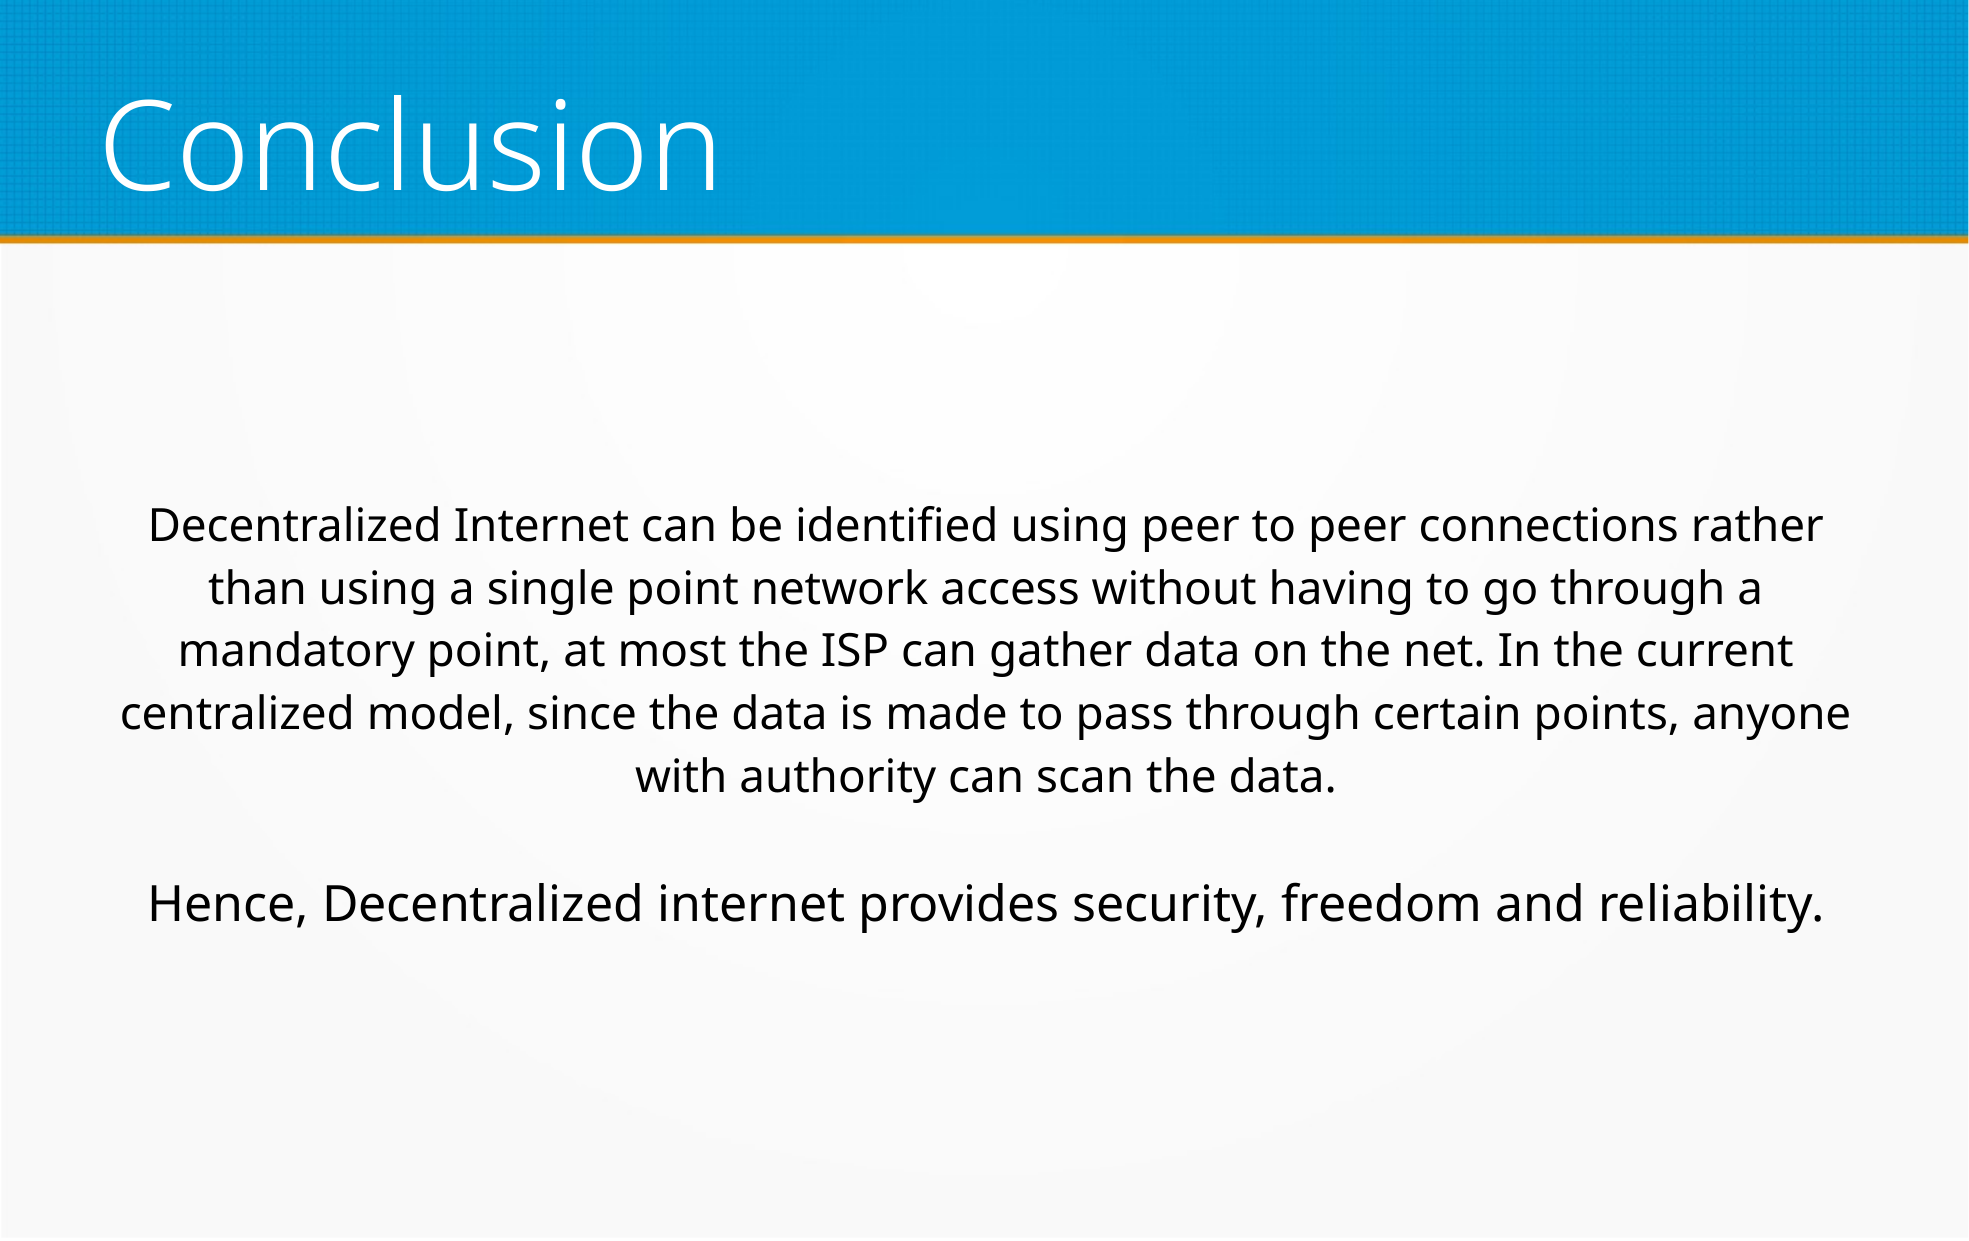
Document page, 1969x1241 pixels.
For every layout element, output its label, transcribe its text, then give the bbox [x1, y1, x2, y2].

picture [0, 233, 1969, 1241]
title Conclusion [98, 19, 1870, 227]
text_box Decentralized Internet can be identified using peer to peer connections rather than using a single point network access without having to go through a mandatory point, at most the ISP can gather data on the net. In the current centralized model, since the data is made to pass through certain points, anyone with authority can scan the data. Hence, Decentralized internet provides security, freedom and reliability. [94, 490, 1878, 939]
